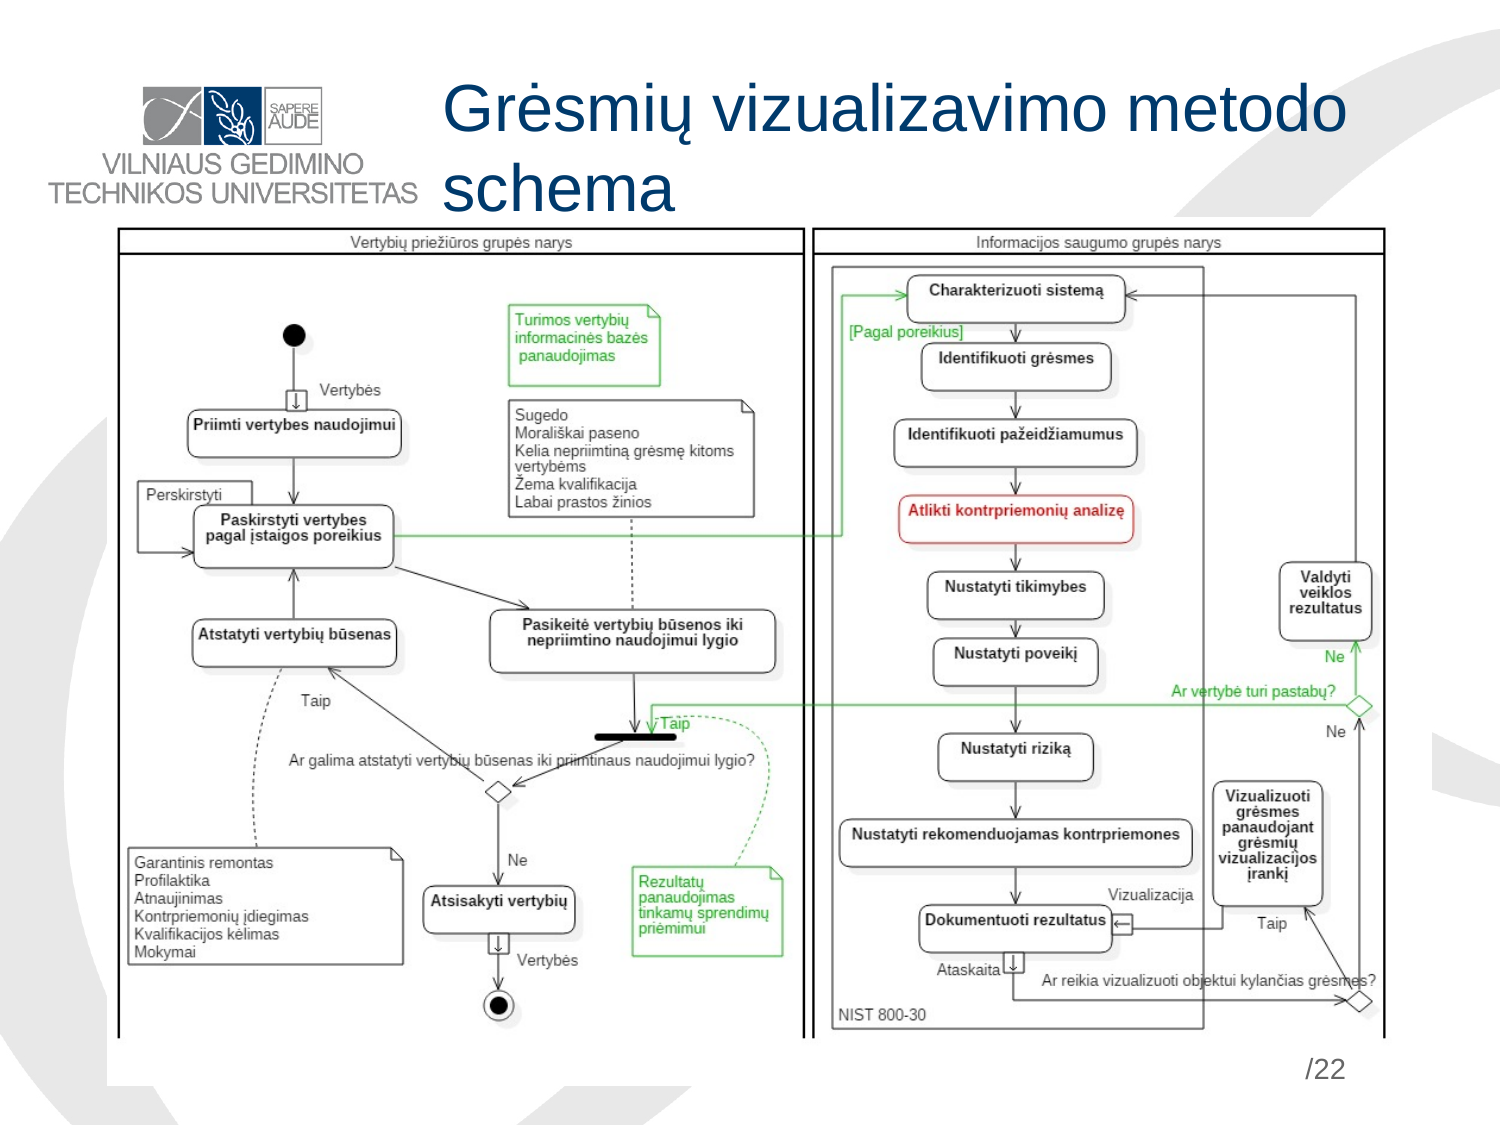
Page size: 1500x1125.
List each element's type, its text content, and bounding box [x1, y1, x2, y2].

picture [0, 0, 1500, 1125]
text_box /22 [1290, 1042, 1447, 1103]
text_box Grėsmių vizualizavimo metodo schema [427, 0, 1420, 217]
